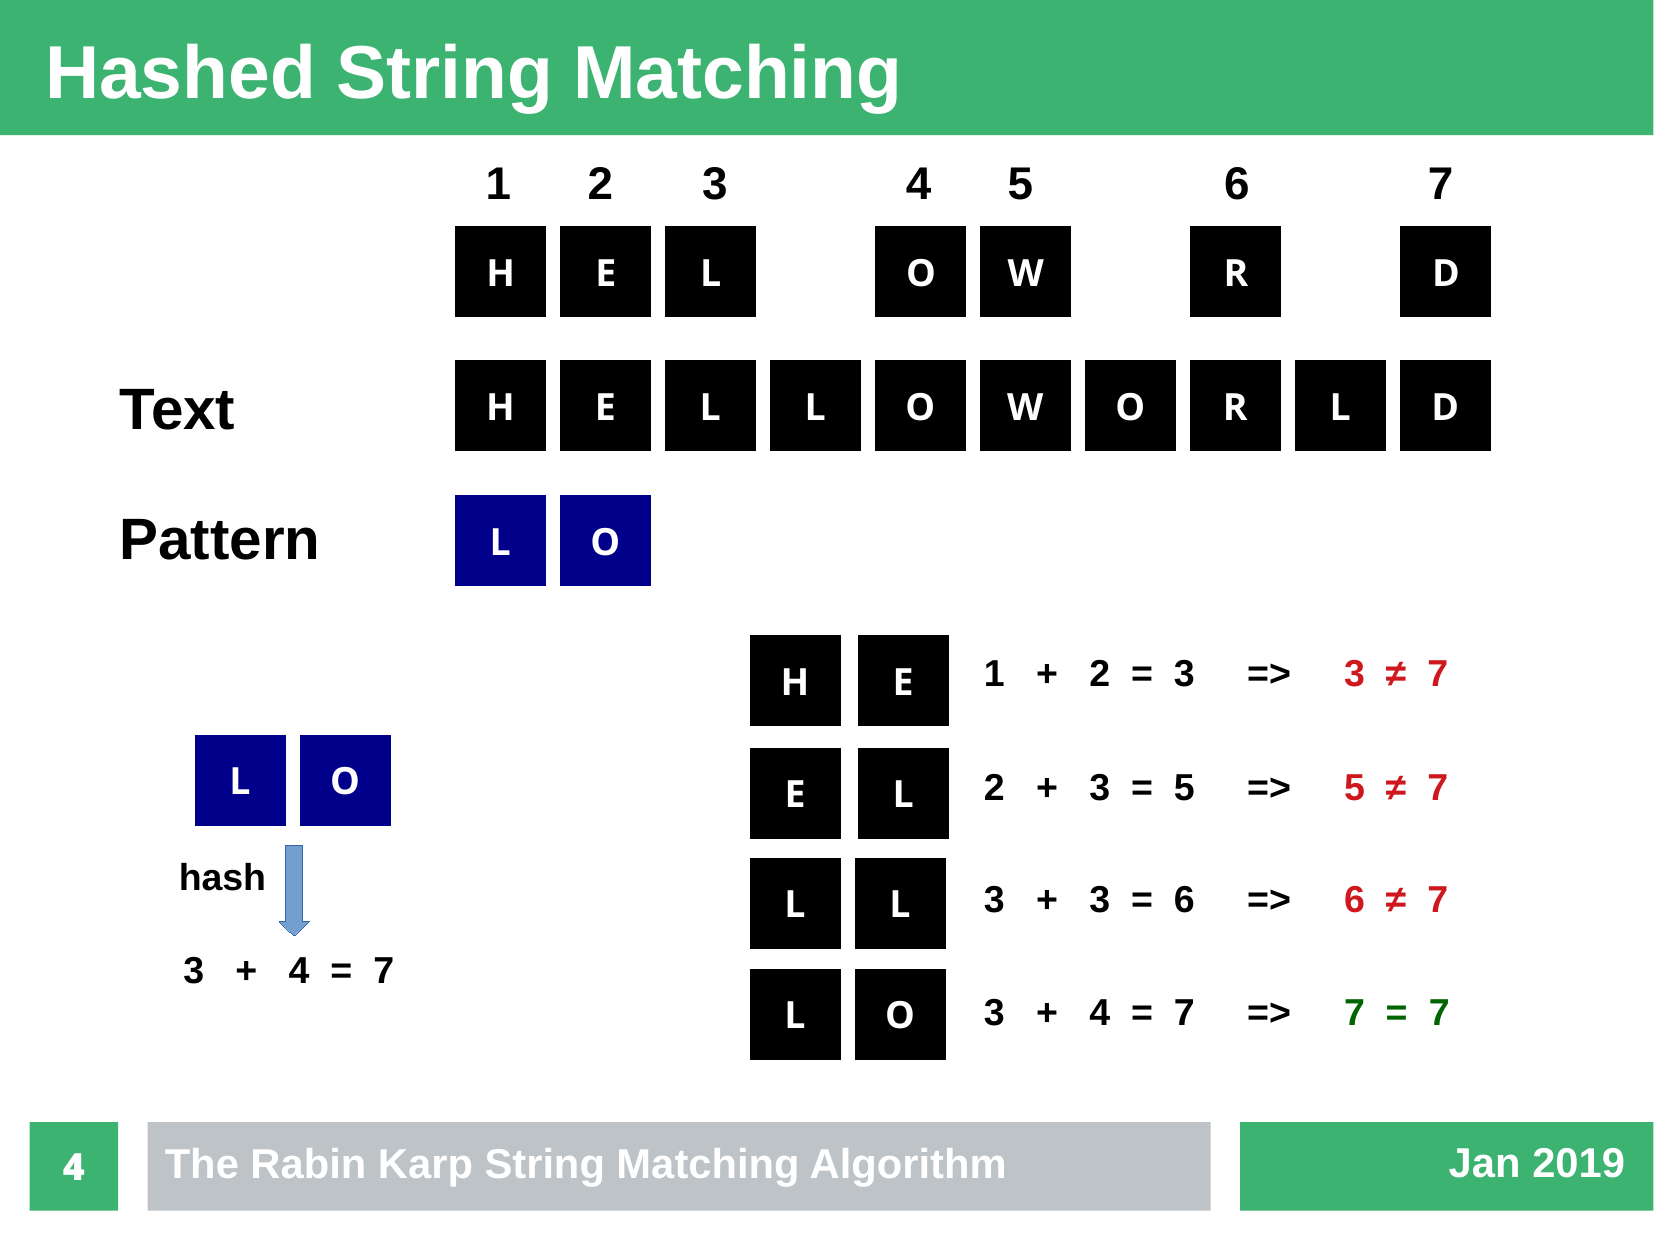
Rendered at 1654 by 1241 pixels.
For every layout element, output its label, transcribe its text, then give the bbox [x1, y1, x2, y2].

text_box Jan 2019 [1433, 1132, 1654, 1197]
text_box H [455, 360, 546, 451]
text_box L [195, 735, 286, 826]
text_box [279, 845, 310, 936]
text_box D [1400, 226, 1491, 317]
text_box E [560, 226, 651, 317]
text_box 2 + 3 = 5 => 5 ≠ 7 [969, 759, 1471, 858]
title Hashed String Matching [45, 24, 1654, 115]
text_box L [855, 858, 946, 949]
text_box L [770, 360, 861, 451]
text_box 3 + 4 = 7 [168, 942, 439, 1042]
text_box O [300, 735, 391, 826]
text_box L [750, 858, 841, 949]
text_box hash [164, 849, 290, 907]
text_box L [1295, 360, 1386, 451]
text_box Text Pattern [105, 369, 421, 580]
text_box H [750, 635, 841, 726]
text_box 1 2 3 4 5 6 7 [470, 150, 1491, 217]
text_box R [1190, 226, 1281, 317]
text_box O [875, 360, 966, 451]
text_box W [980, 226, 1071, 317]
text_box D [1400, 360, 1491, 451]
text_box L [665, 360, 756, 451]
text_box O [855, 969, 946, 1060]
text_box 1 + 2 = 3 => 3 ≠ 7 [969, 645, 1471, 745]
text_box O [875, 226, 966, 317]
text_box 3 + 3 = 6 => 6 ≠ 7 [969, 871, 1471, 971]
text_box L [858, 748, 949, 839]
text_box R [1190, 360, 1281, 451]
text_box E [560, 360, 651, 451]
text_box L [750, 969, 841, 1060]
text_box E [858, 635, 949, 726]
text_box L [455, 495, 546, 586]
text_box E [750, 748, 841, 839]
text_box 3 + 4 = 7 => 7 = 7 [969, 983, 1471, 1083]
text_box H [455, 226, 546, 317]
text_box W [980, 360, 1071, 451]
text_box O [560, 495, 651, 586]
text_box O [1085, 360, 1176, 451]
text_box L [665, 226, 756, 317]
text_box The Rabin Karp String Matching Algorithm [150, 1133, 1216, 1197]
